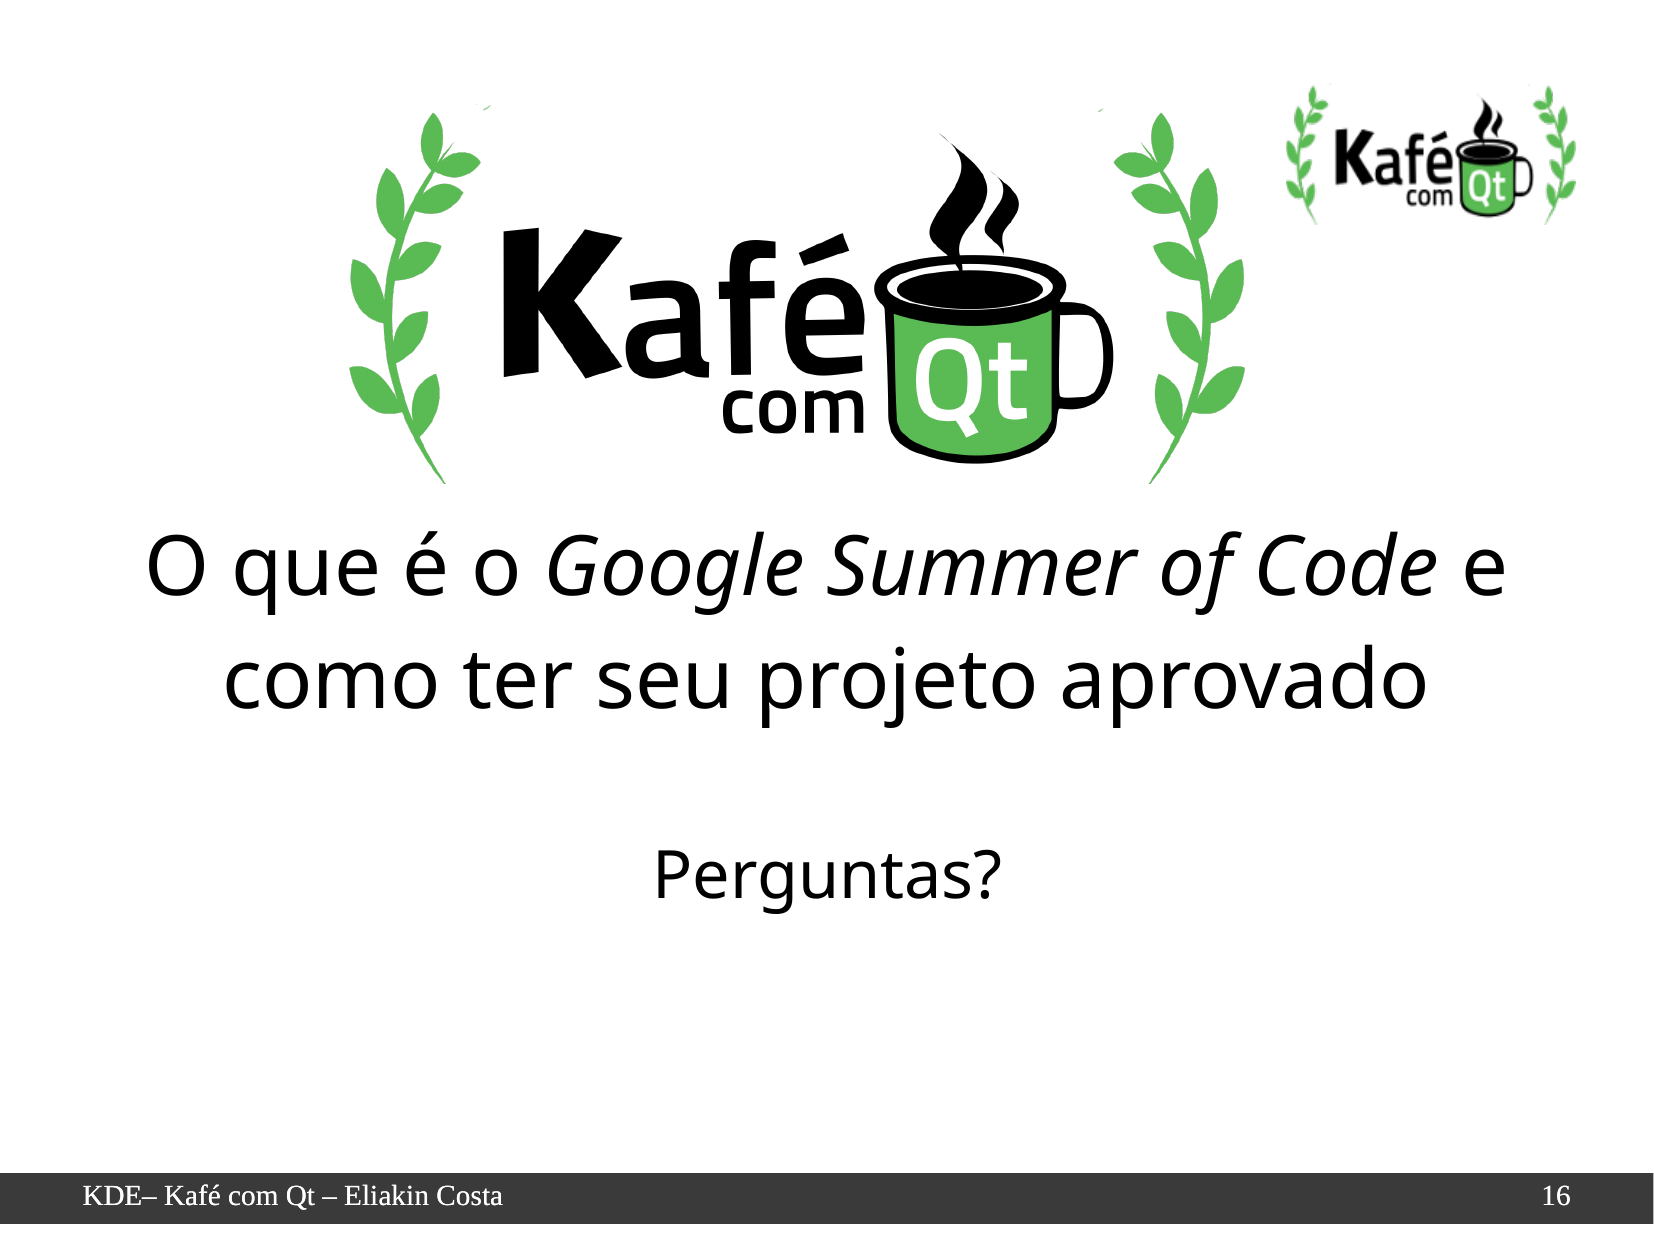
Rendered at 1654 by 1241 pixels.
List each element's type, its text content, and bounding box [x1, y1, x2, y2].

picture [1286, 83, 1576, 225]
picture [349, 104, 1246, 484]
text_box O que é o Google Summer of Code e como ter seu projeto aprovado [82, 484, 1571, 755]
text_box Perguntas? [83, 714, 1572, 1188]
